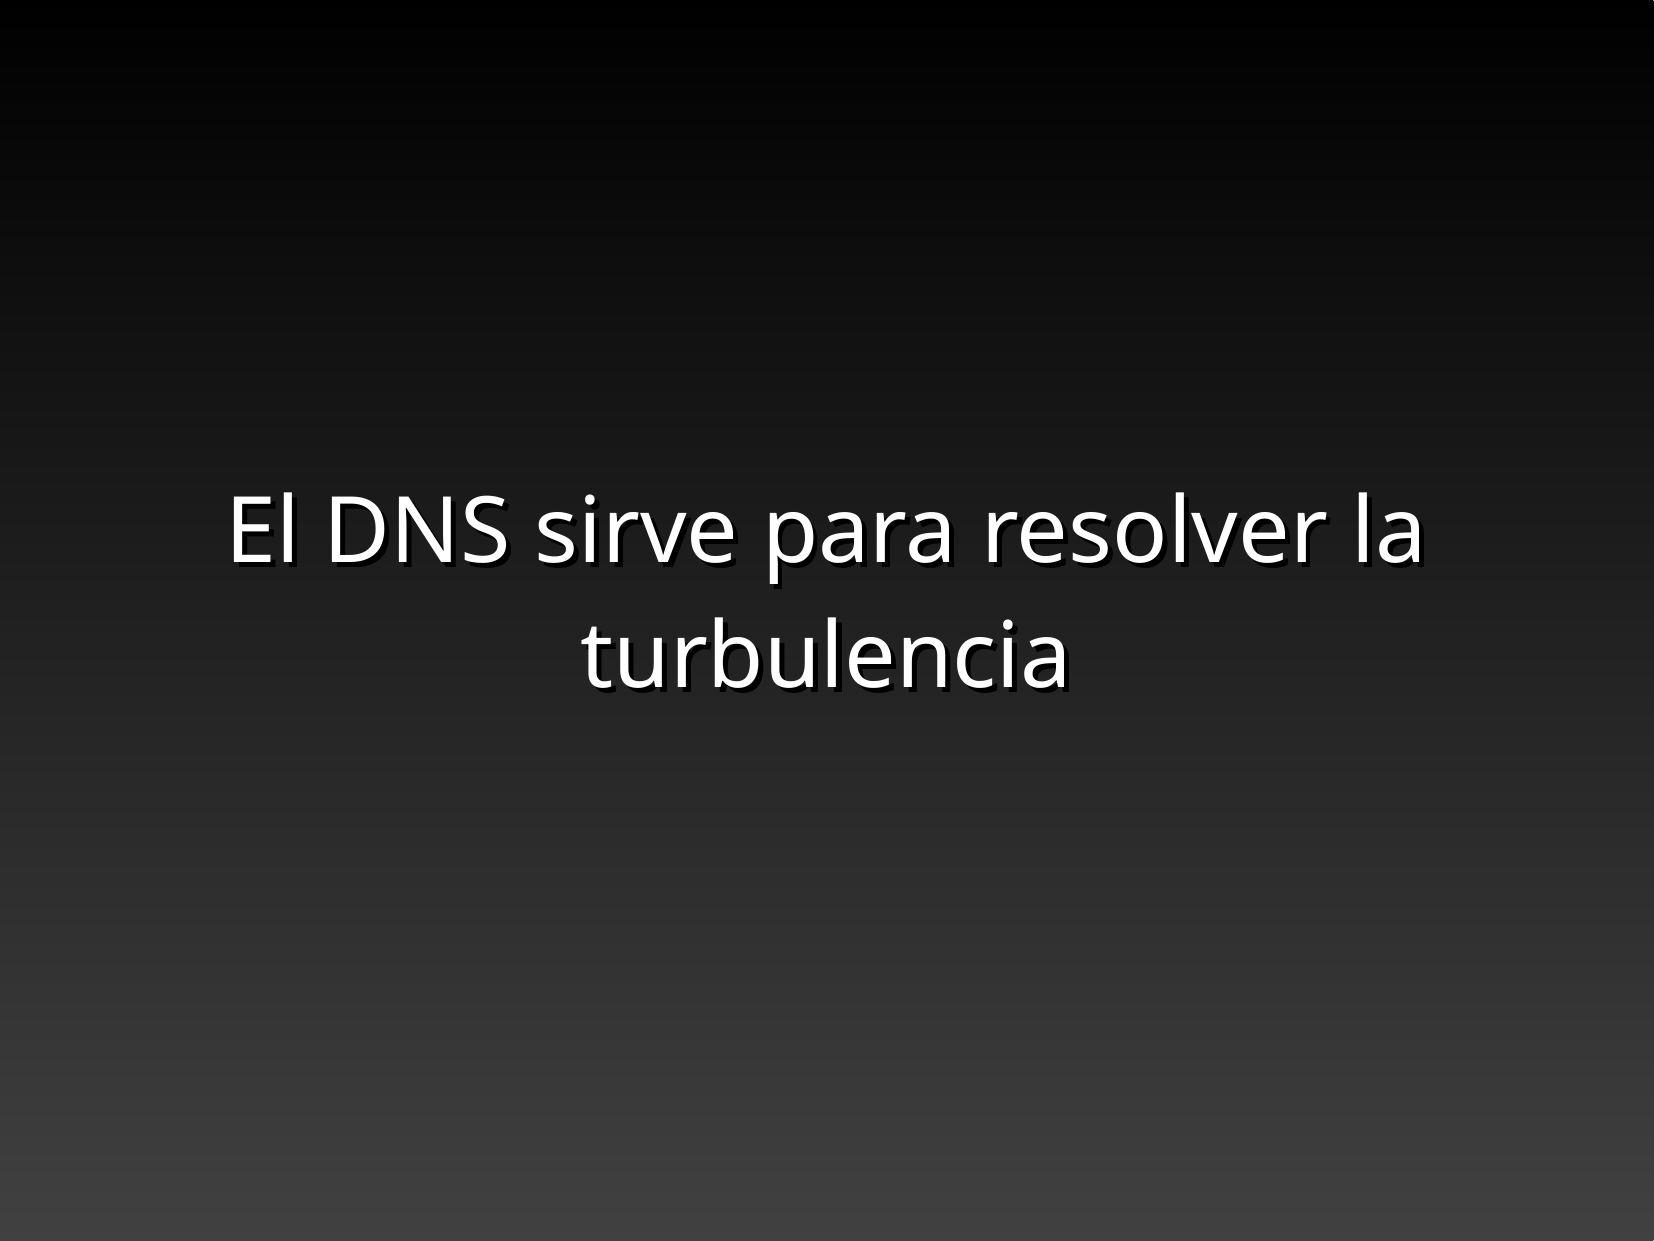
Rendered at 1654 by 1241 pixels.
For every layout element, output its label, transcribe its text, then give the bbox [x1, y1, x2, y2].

title El DNS sirve para resolver la turbulencia [82, 482, 1571, 698]
